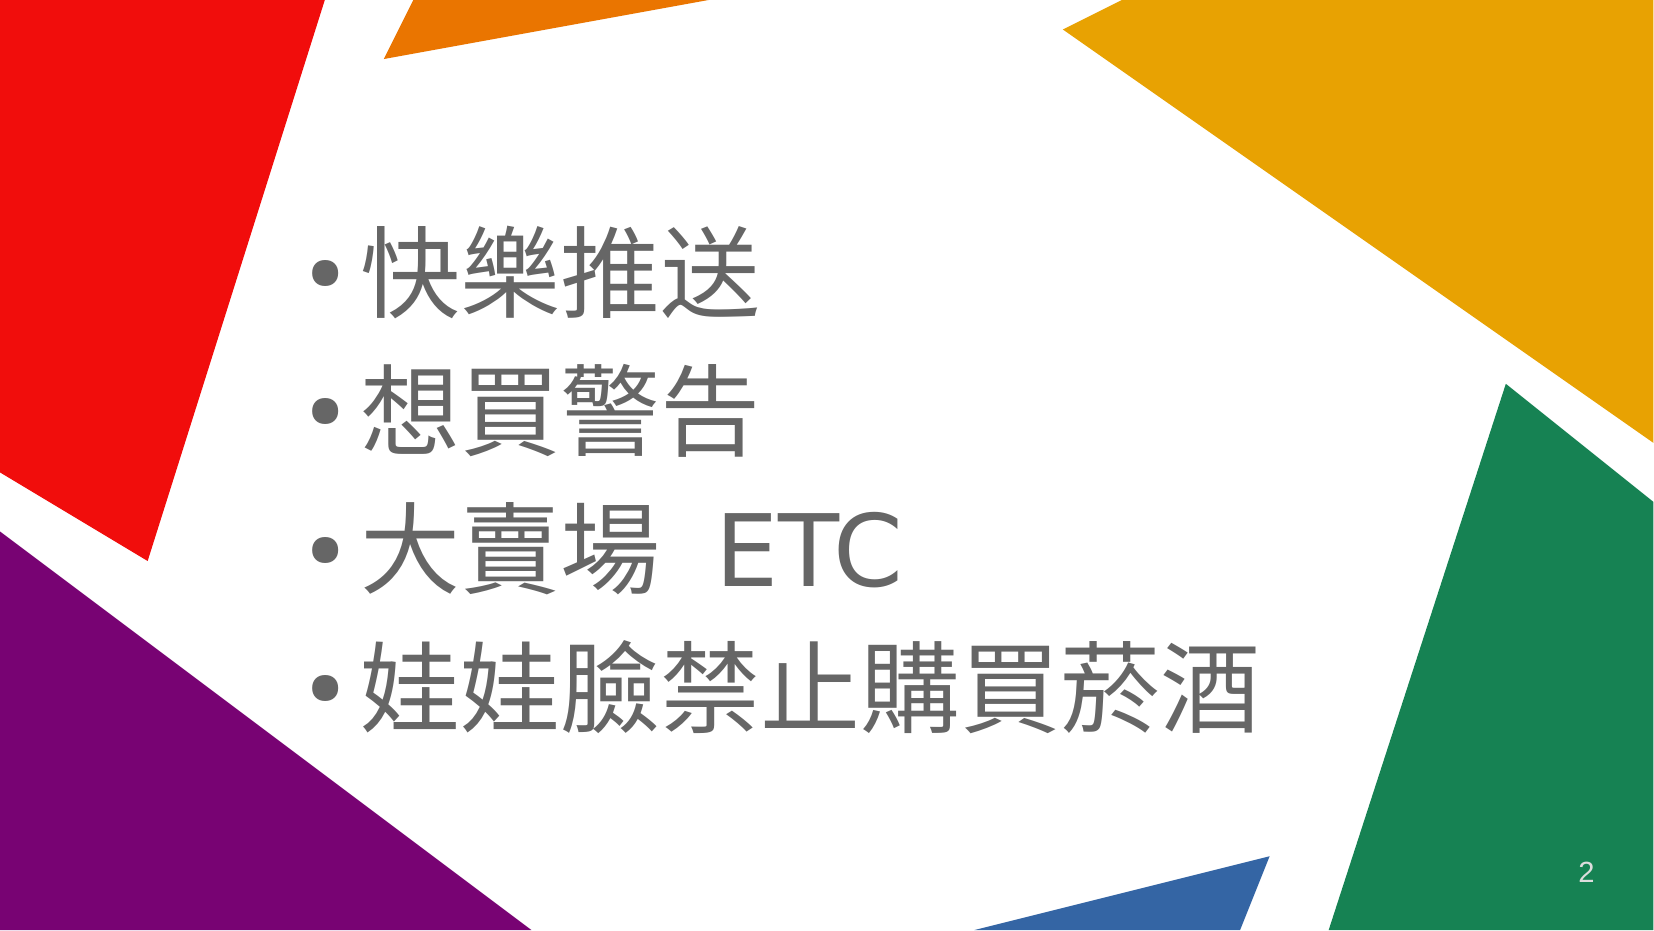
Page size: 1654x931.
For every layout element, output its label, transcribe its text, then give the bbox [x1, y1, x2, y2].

list 快樂推送 想買警告 大賣場 ETC 娃娃臉禁止購買菸酒 [289, 217, 1371, 817]
